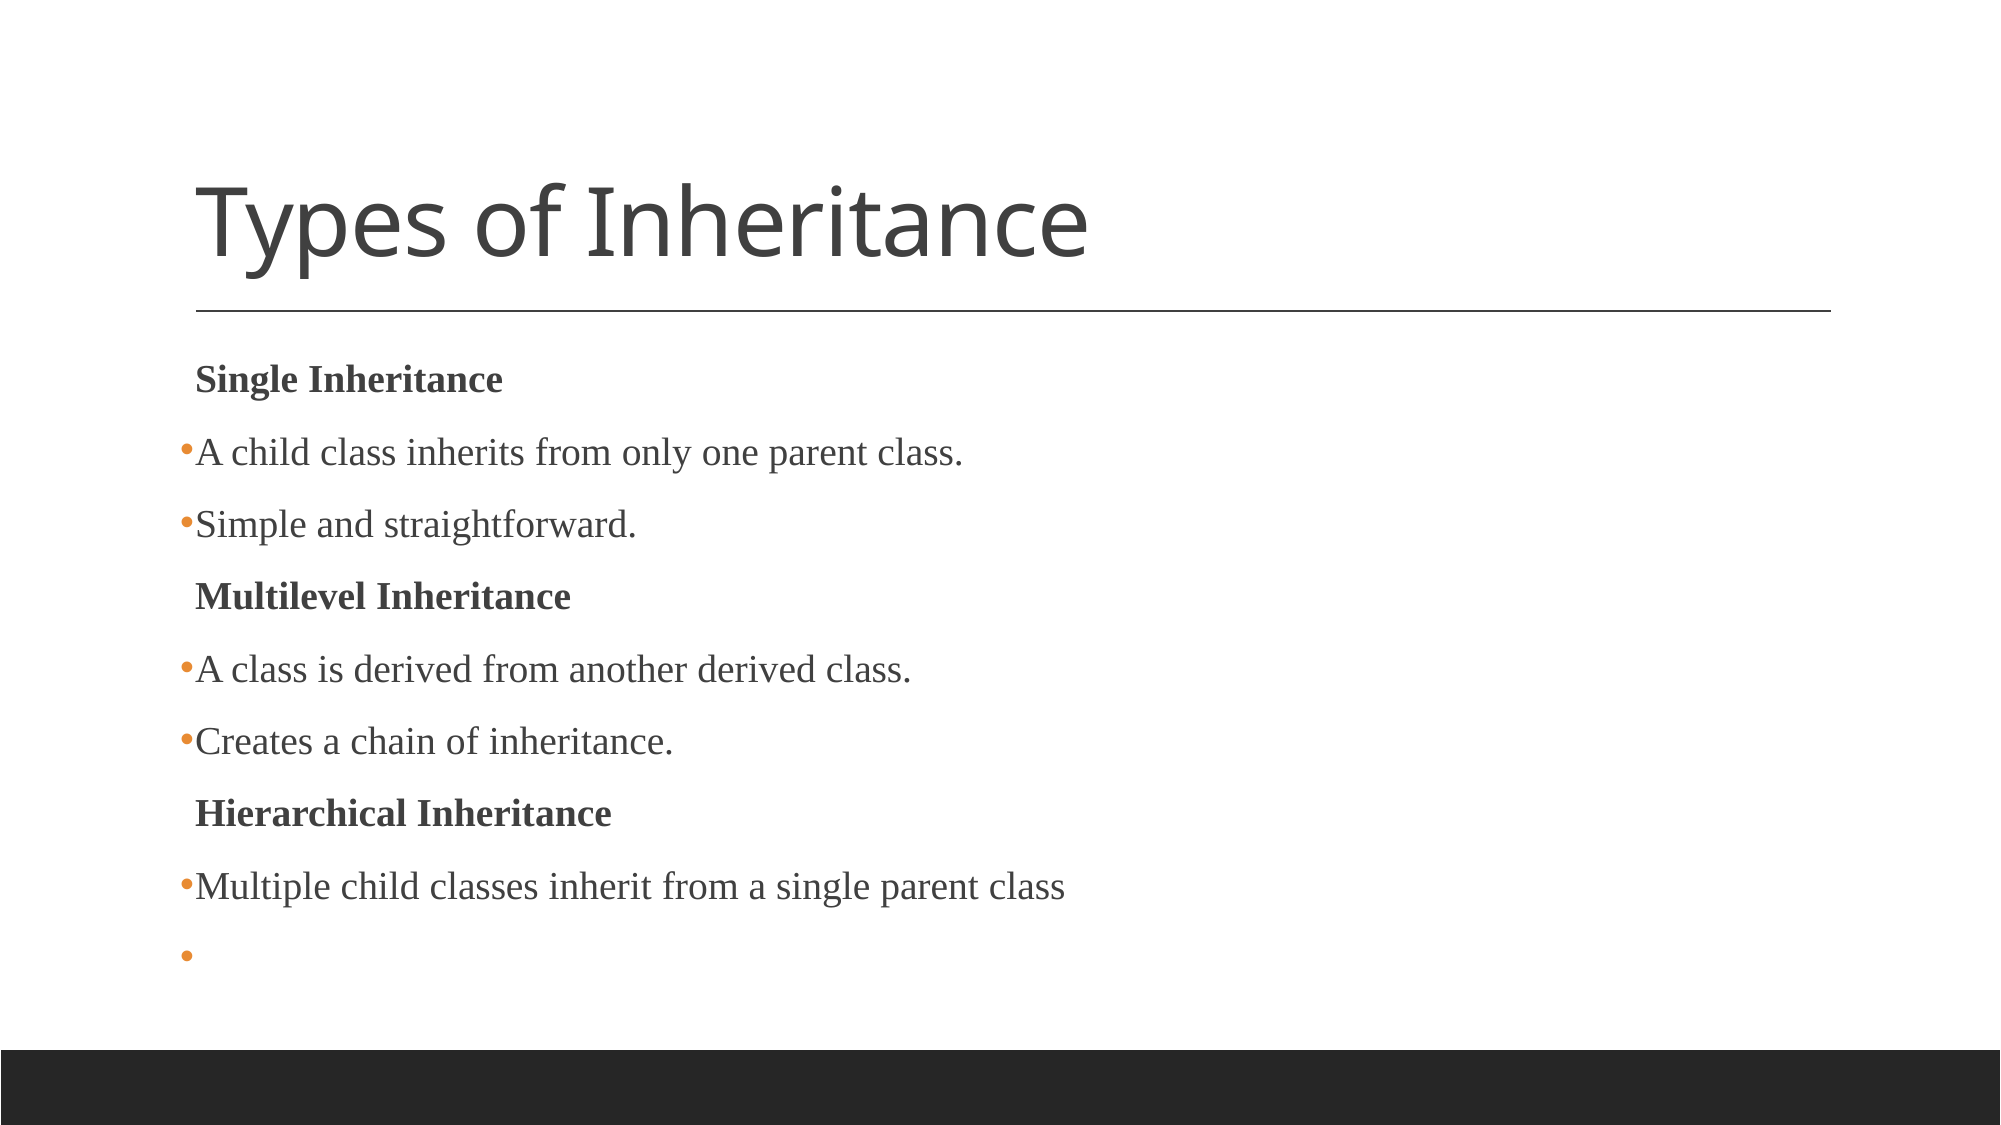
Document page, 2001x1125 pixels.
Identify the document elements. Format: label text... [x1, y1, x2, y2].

title Types of Inheritance [180, 47, 1831, 286]
list Single Inheritance A child class inherits from only one parent class. Simple and straightforward. Multilevel Inheritance A class is derived from another derived class. Creates a chain of inheritance. Hierarchical Inheritance Multiple child classes inherit from a single parent class [180, 345, 1831, 963]
